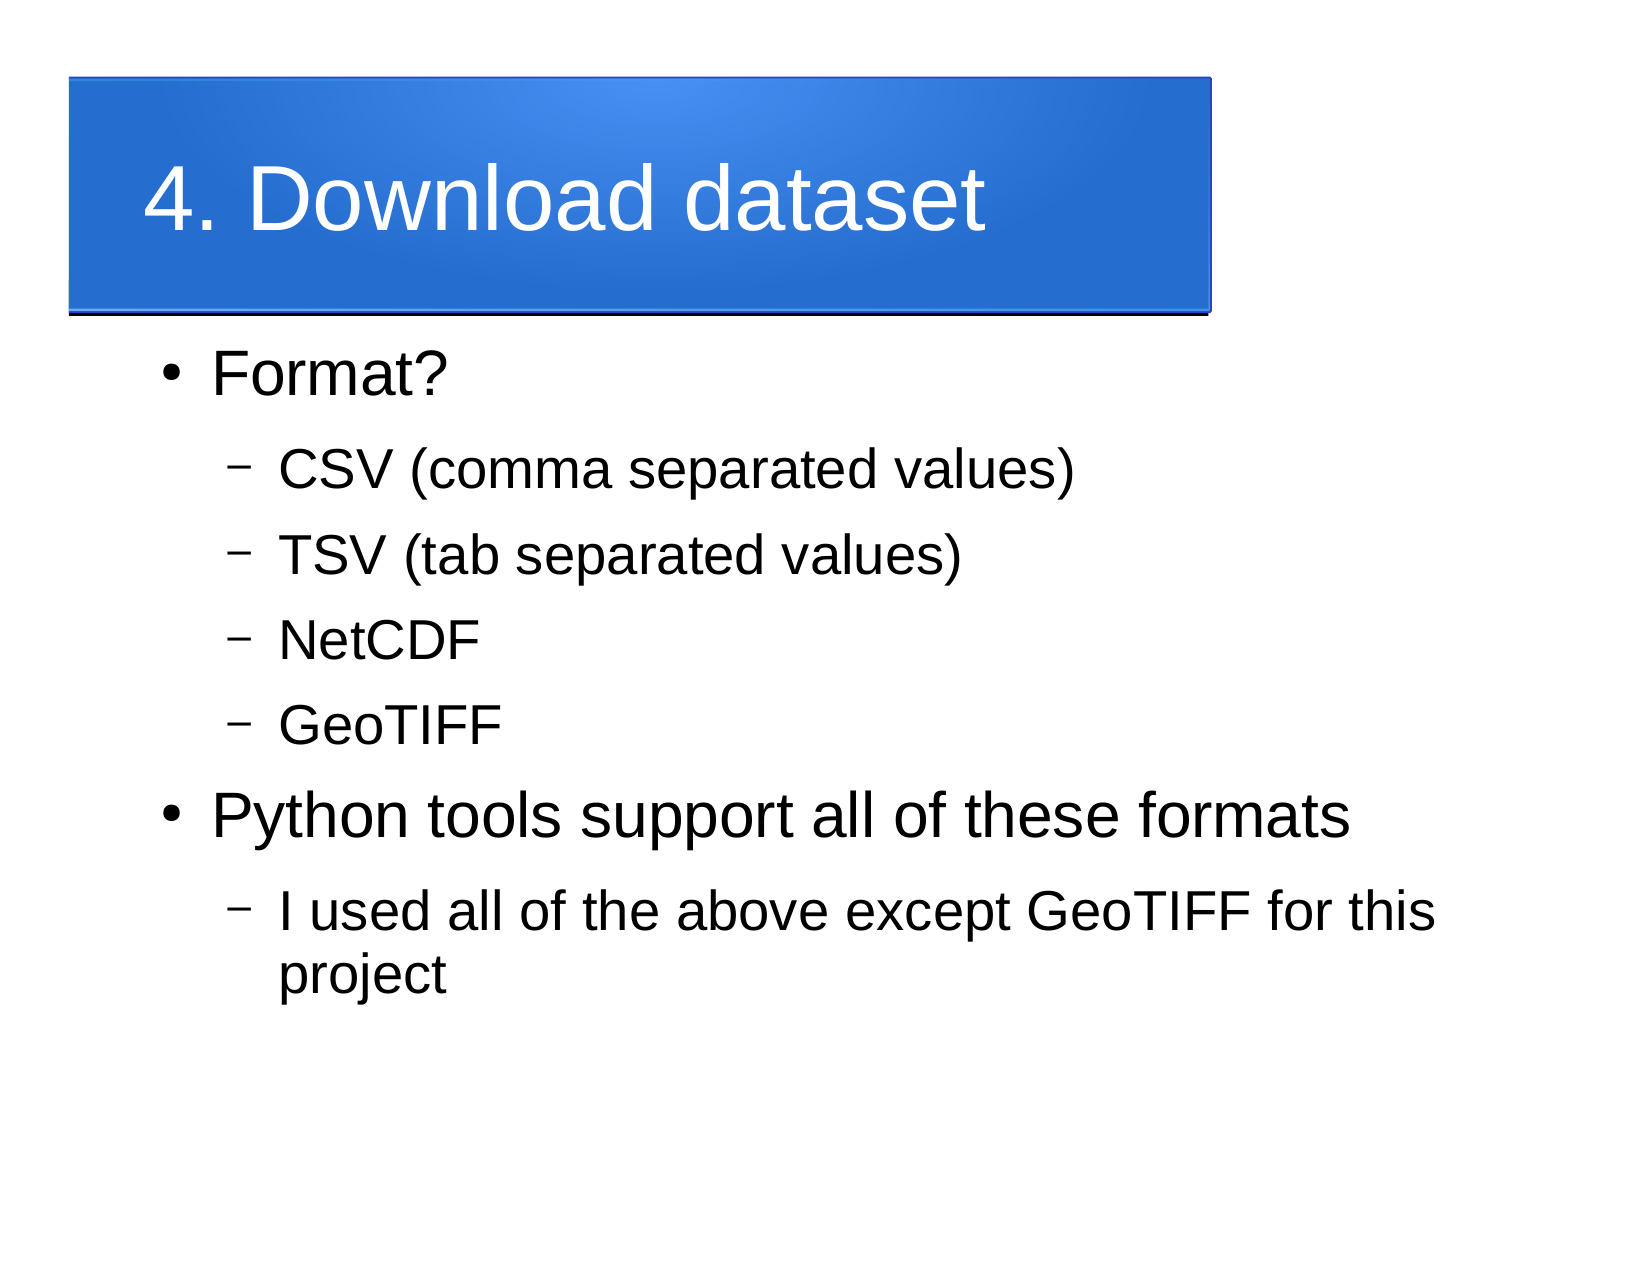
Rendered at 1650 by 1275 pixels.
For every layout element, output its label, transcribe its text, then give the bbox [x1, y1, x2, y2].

list Format? CSV (comma separated values) TSV (tab separated values) NetCDF GeoTIFF Python tools support all of these formats I used all of the above except GeoTIFF for this project [143, 337, 1489, 1010]
title 4. Download dataset [143, 102, 1185, 294]
